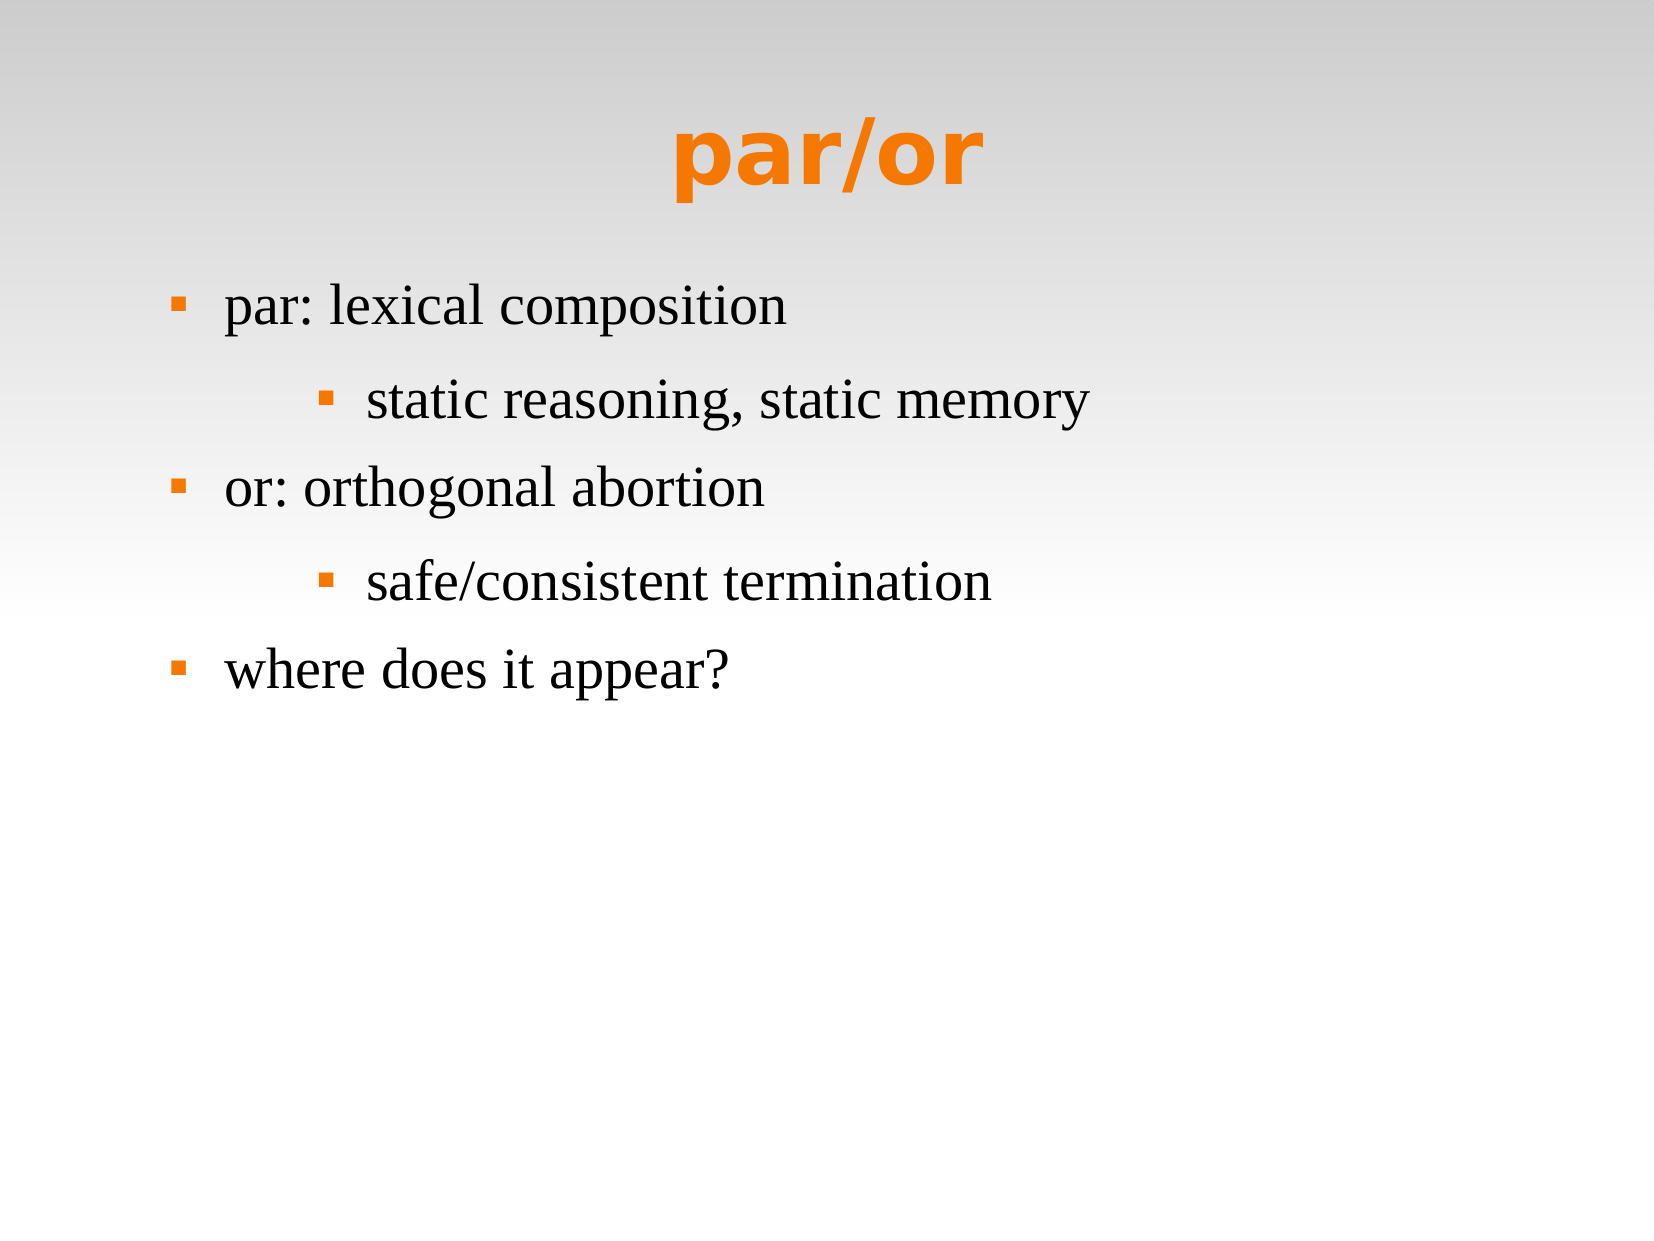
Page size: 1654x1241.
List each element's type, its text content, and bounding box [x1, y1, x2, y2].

list par: lexical composition static reasoning, static memory or: orthogonal abortion safe/consistent termination where does it appear? [82, 272, 1576, 732]
title par/or [82, 49, 1571, 257]
